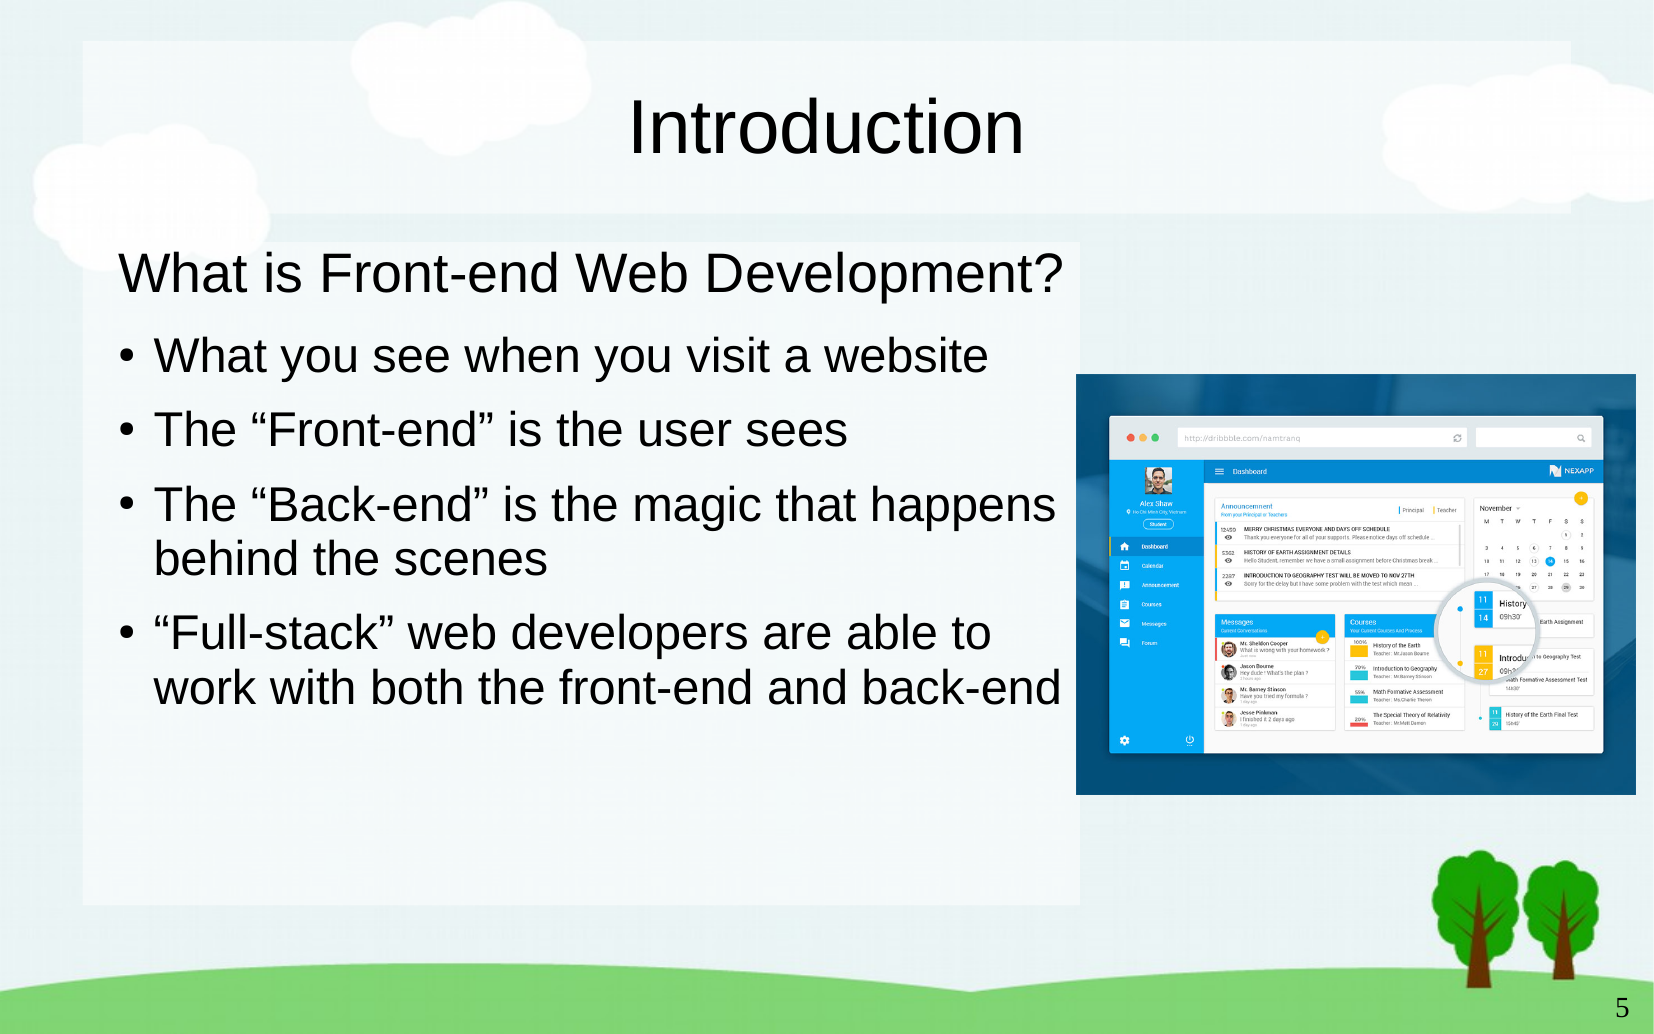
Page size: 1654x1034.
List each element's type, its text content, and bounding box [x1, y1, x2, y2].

title Introduction [82, 41, 1571, 214]
list What is Front-end Web Development? What you see when you visit a website The “Front-end” is the user sees The “Back-end” is the magic that happens behind the scenes “Full-stack” web developers are able to work with both the front-end and back-end [82, 241, 1081, 906]
picture [0, 0, 1654, 1034]
